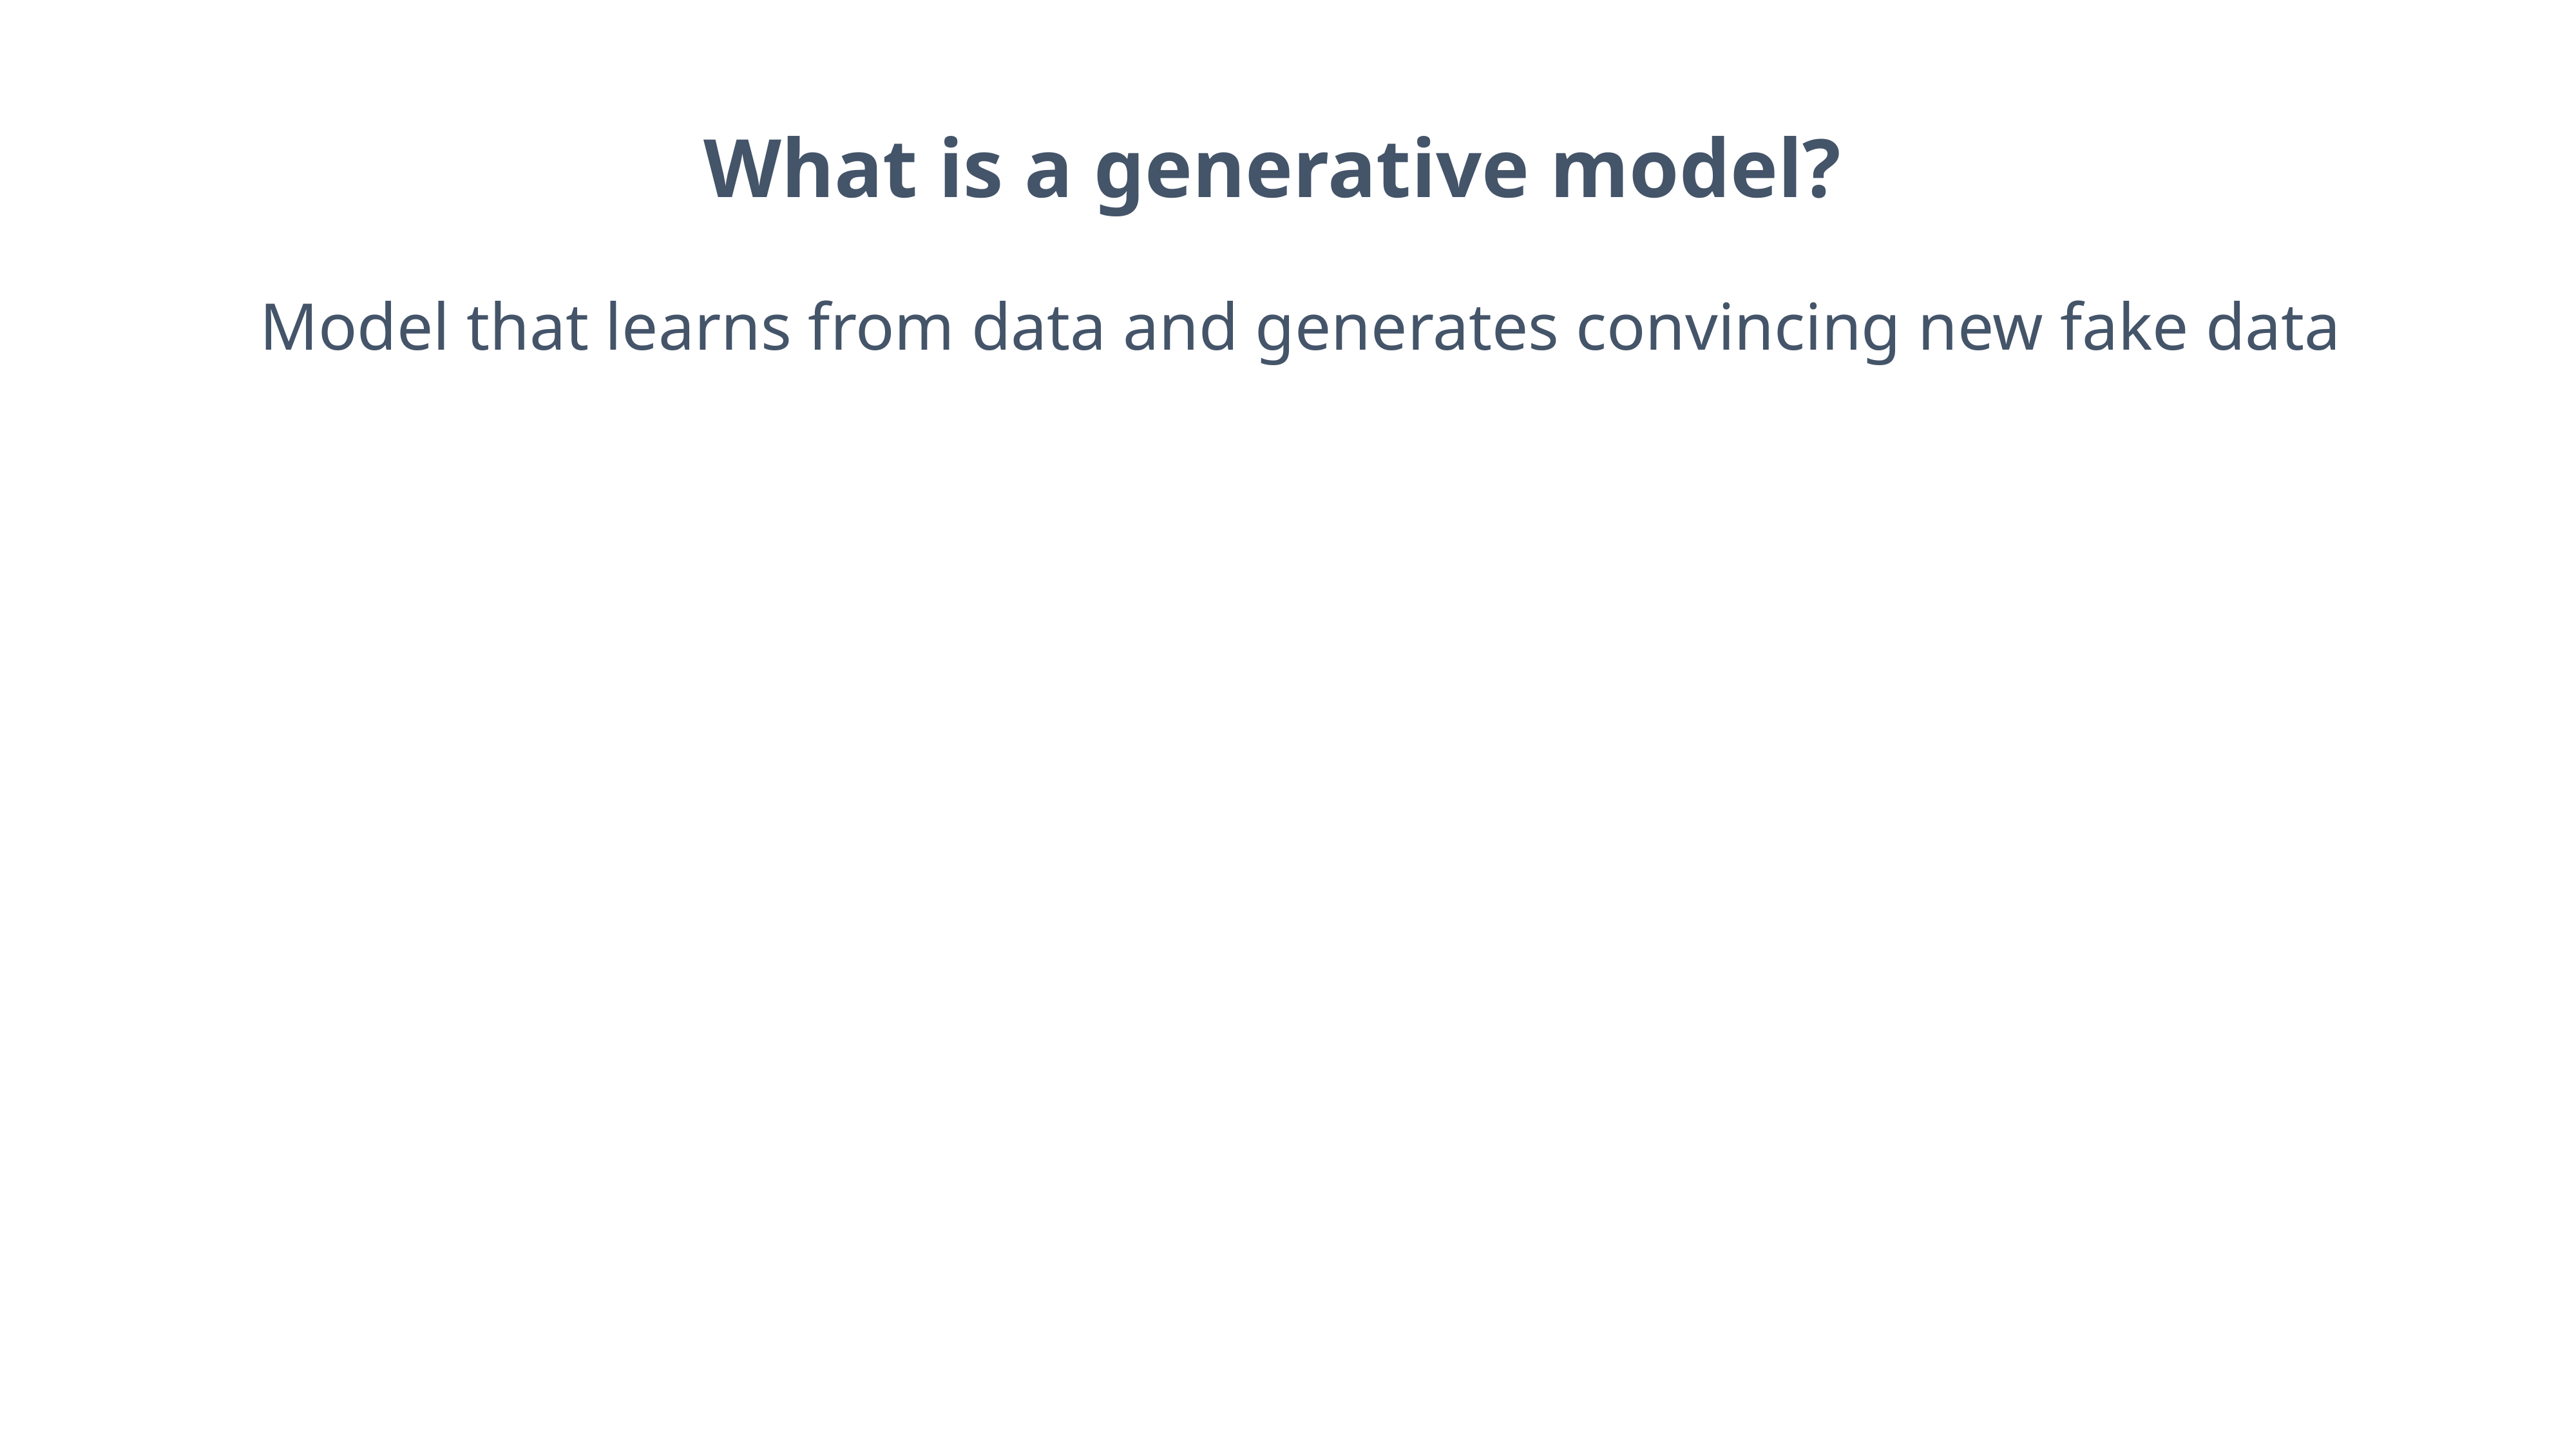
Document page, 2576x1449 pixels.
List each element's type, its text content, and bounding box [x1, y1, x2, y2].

text_box What is a generative model? [694, 112, 1852, 219]
text_box Model that learns from data and generates convincing new fake data [250, 280, 2549, 368]
